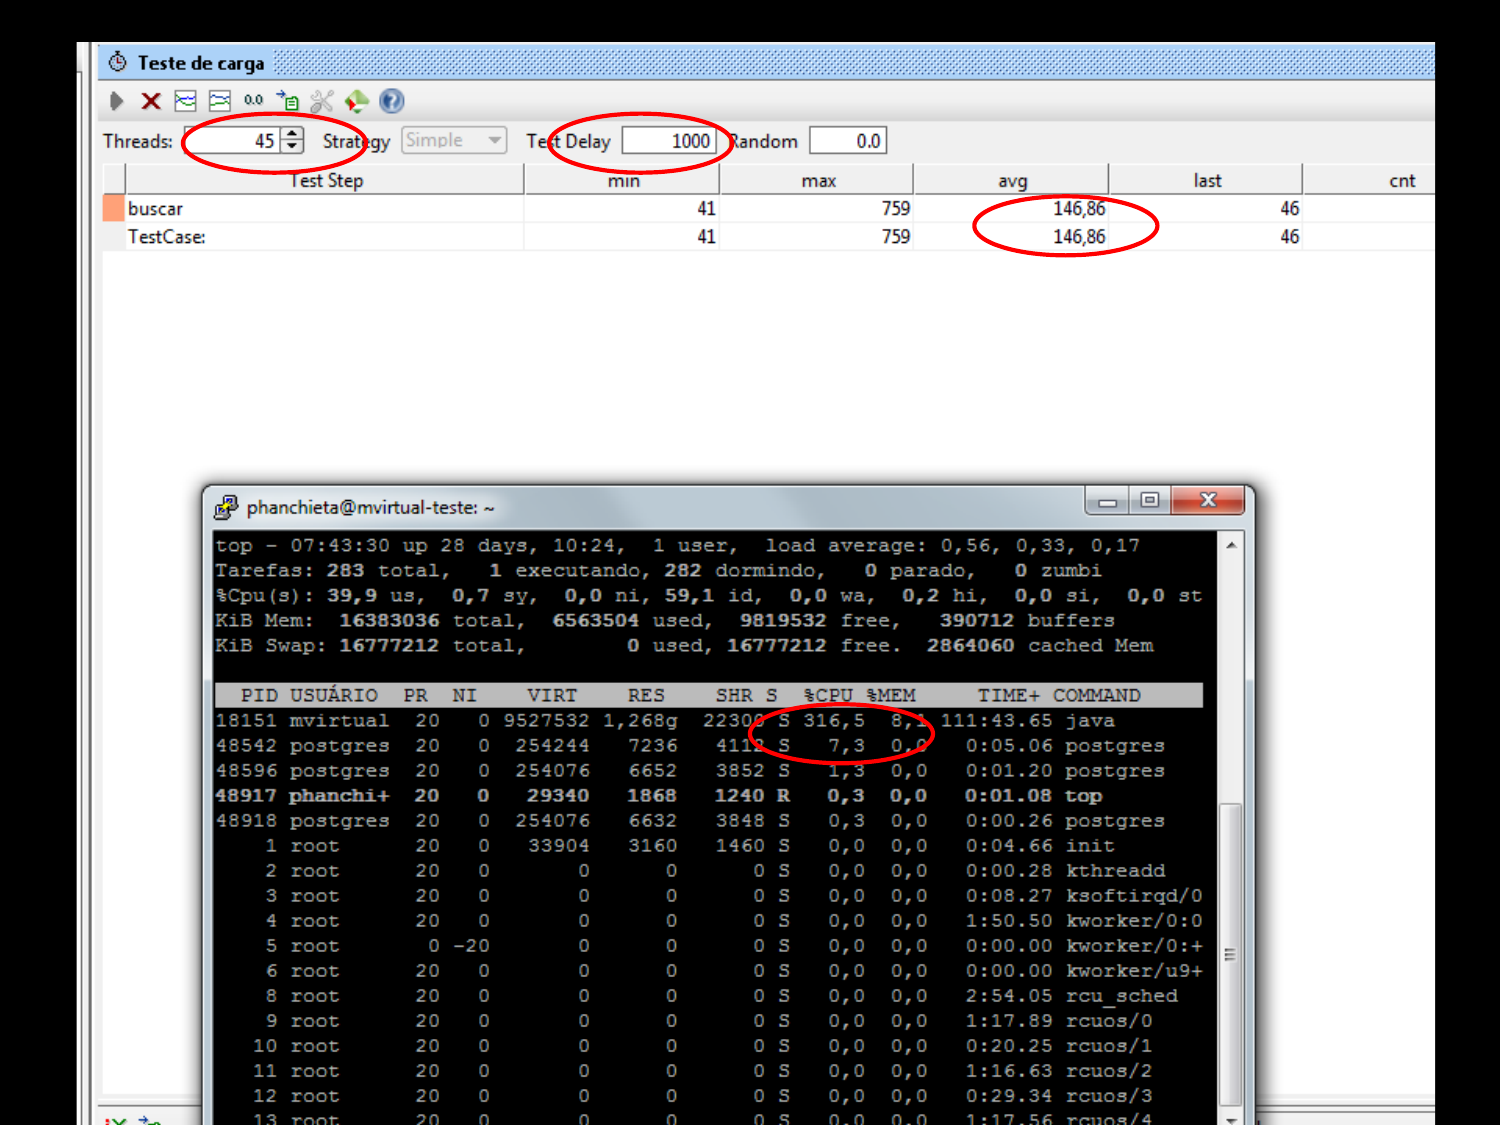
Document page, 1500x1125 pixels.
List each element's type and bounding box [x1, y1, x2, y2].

picture [76, 42, 1436, 1125]
